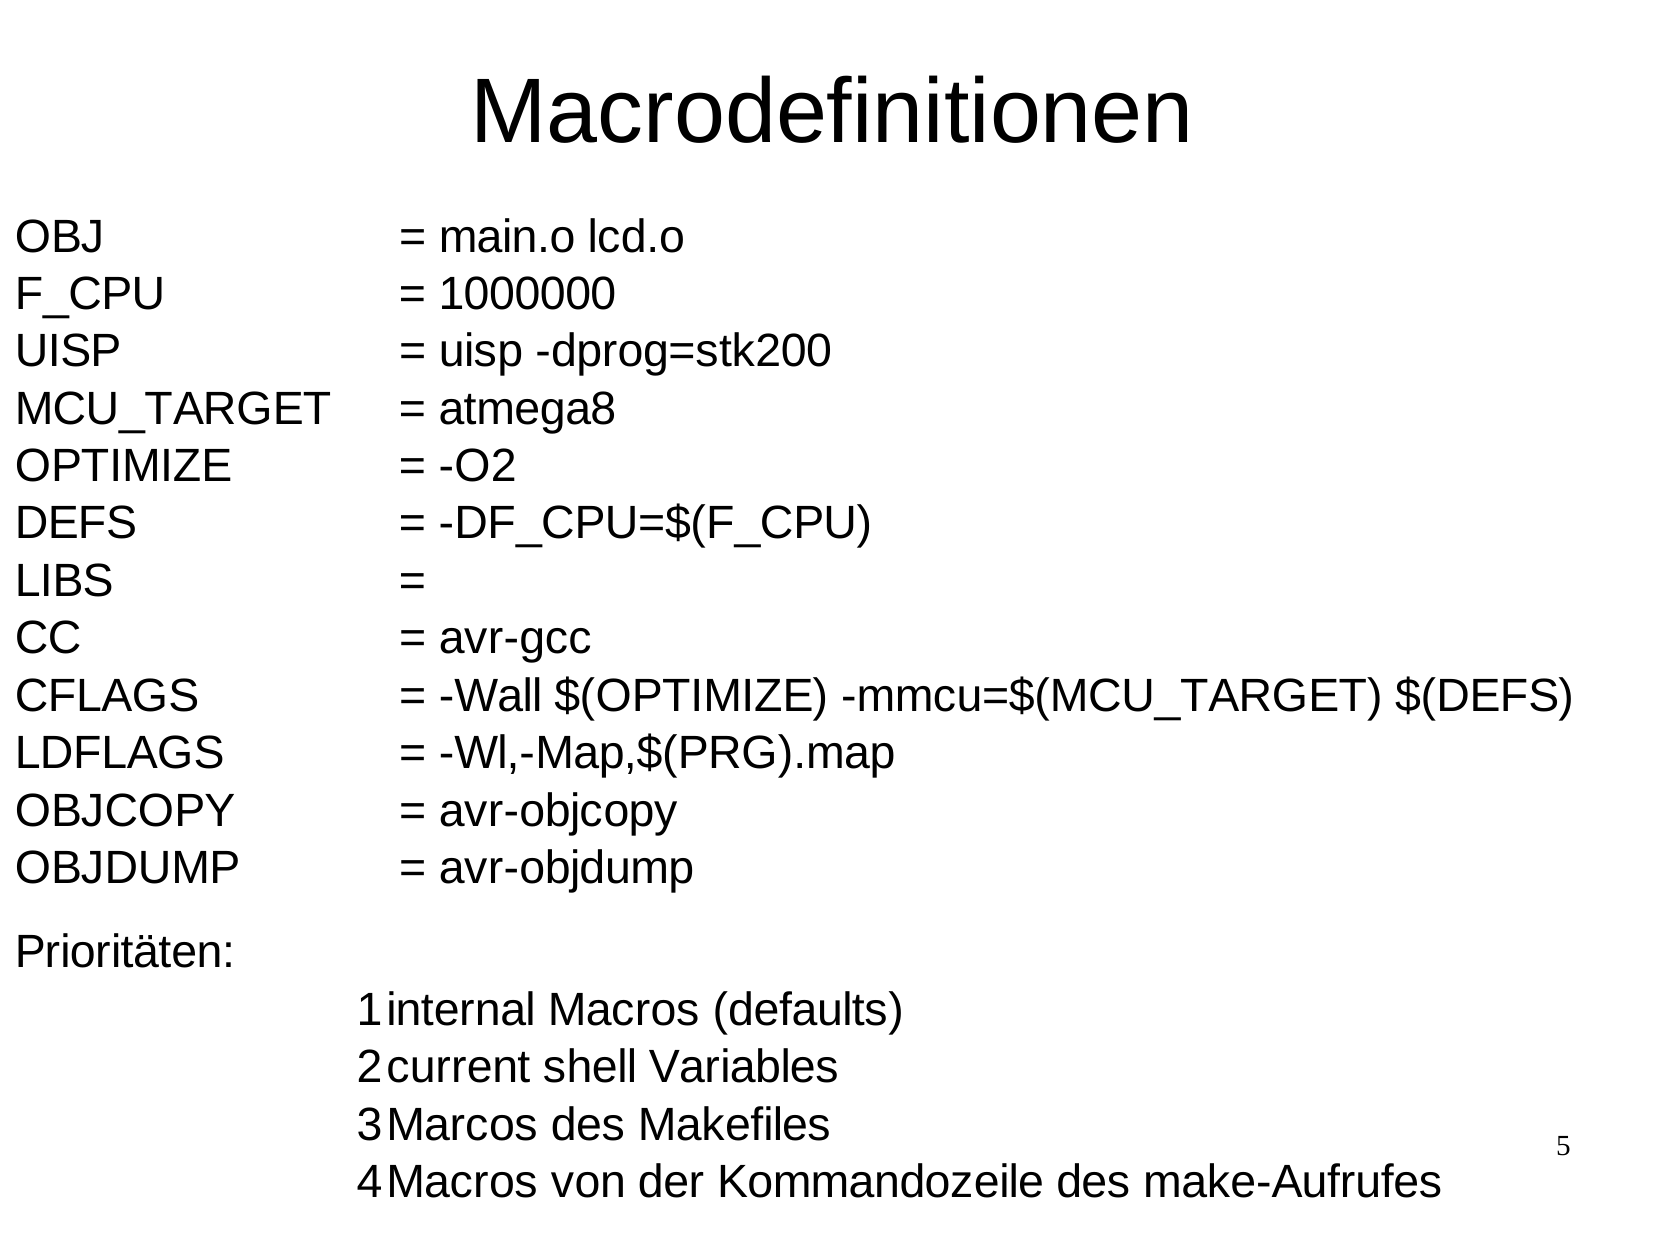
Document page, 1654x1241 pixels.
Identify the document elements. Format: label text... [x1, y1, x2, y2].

title Macrodefinitionen [88, 14, 1577, 206]
chart [12, 206, 1654, 1213]
